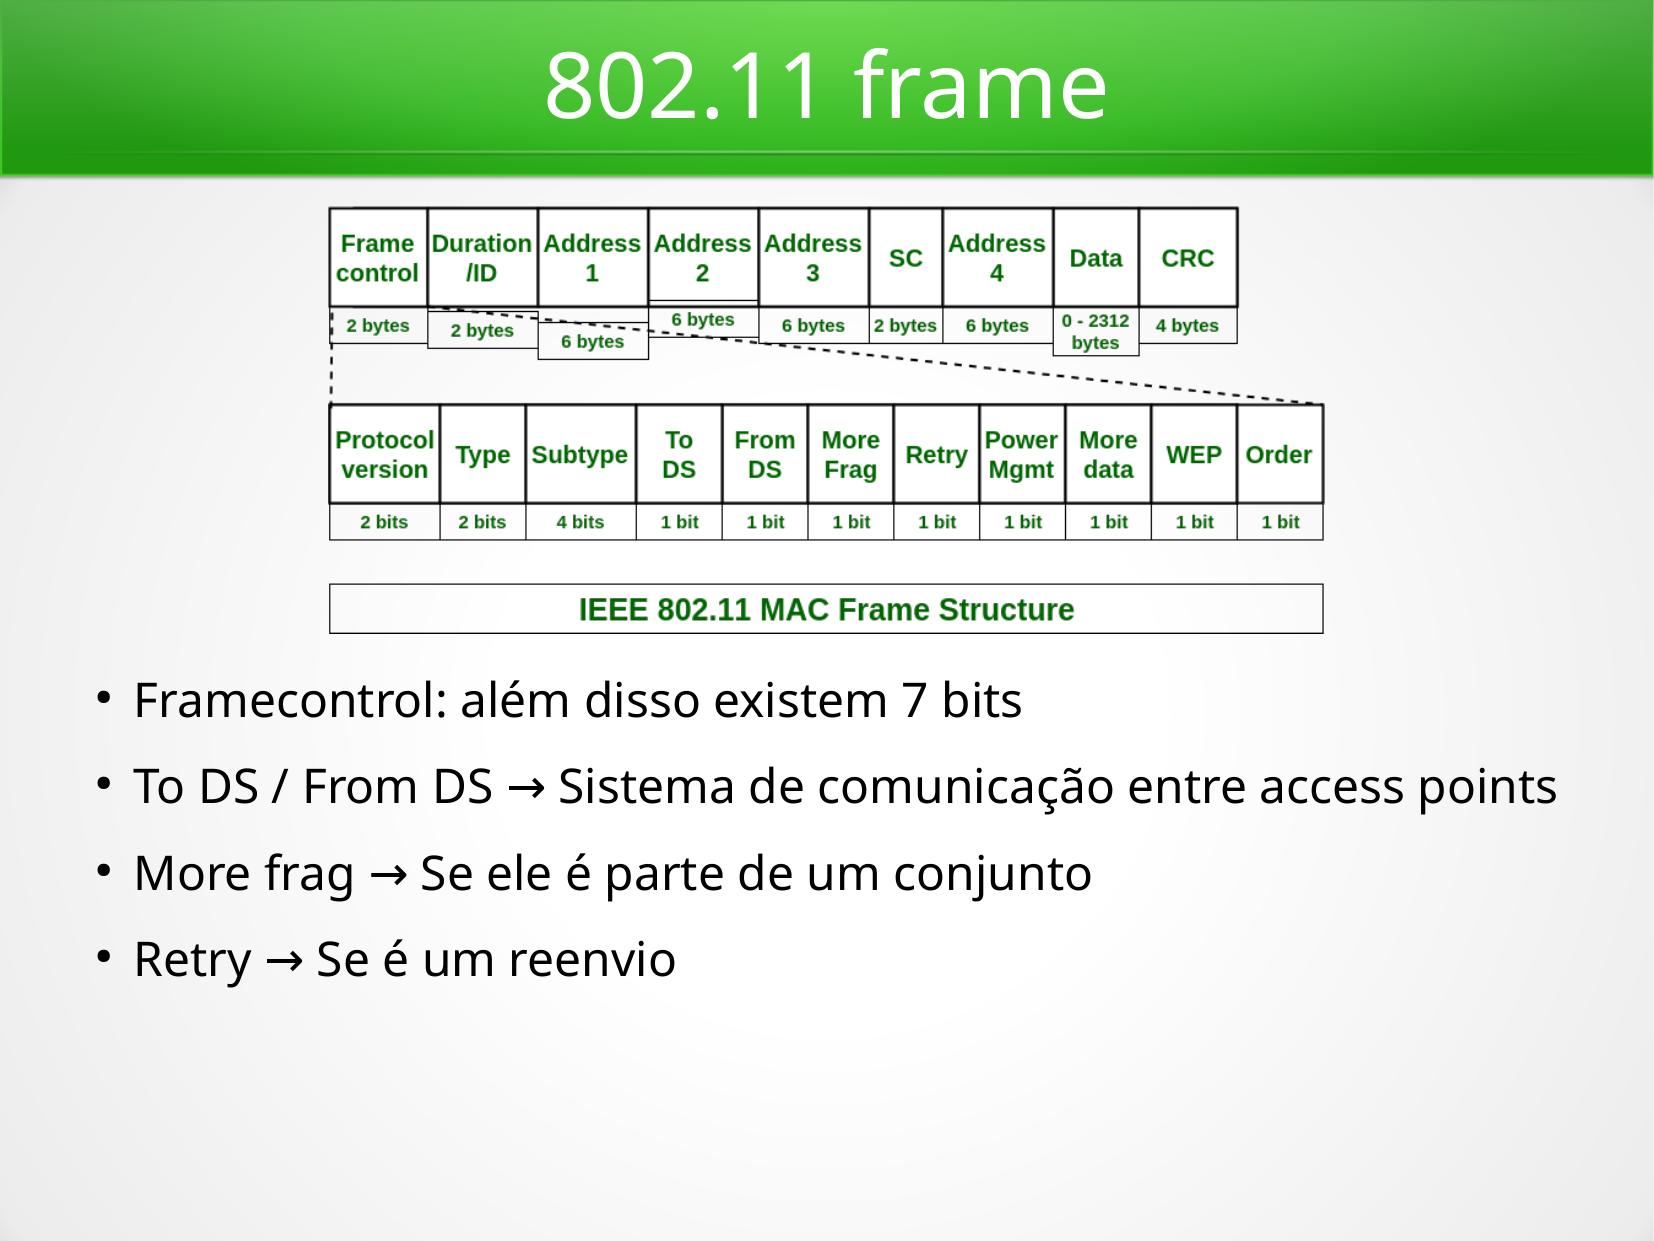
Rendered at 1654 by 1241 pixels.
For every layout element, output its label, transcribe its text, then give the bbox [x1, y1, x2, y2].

picture [0, 0, 1654, 1241]
title 802.11 frame [82, 11, 1571, 154]
list Framecontrol: além disso existem 7 bits To DS / From DS → Sistema de comunicação entre access points More frag → Se ele é parte de um conjunto Retry → Se é um reenvio [82, 665, 1571, 1009]
